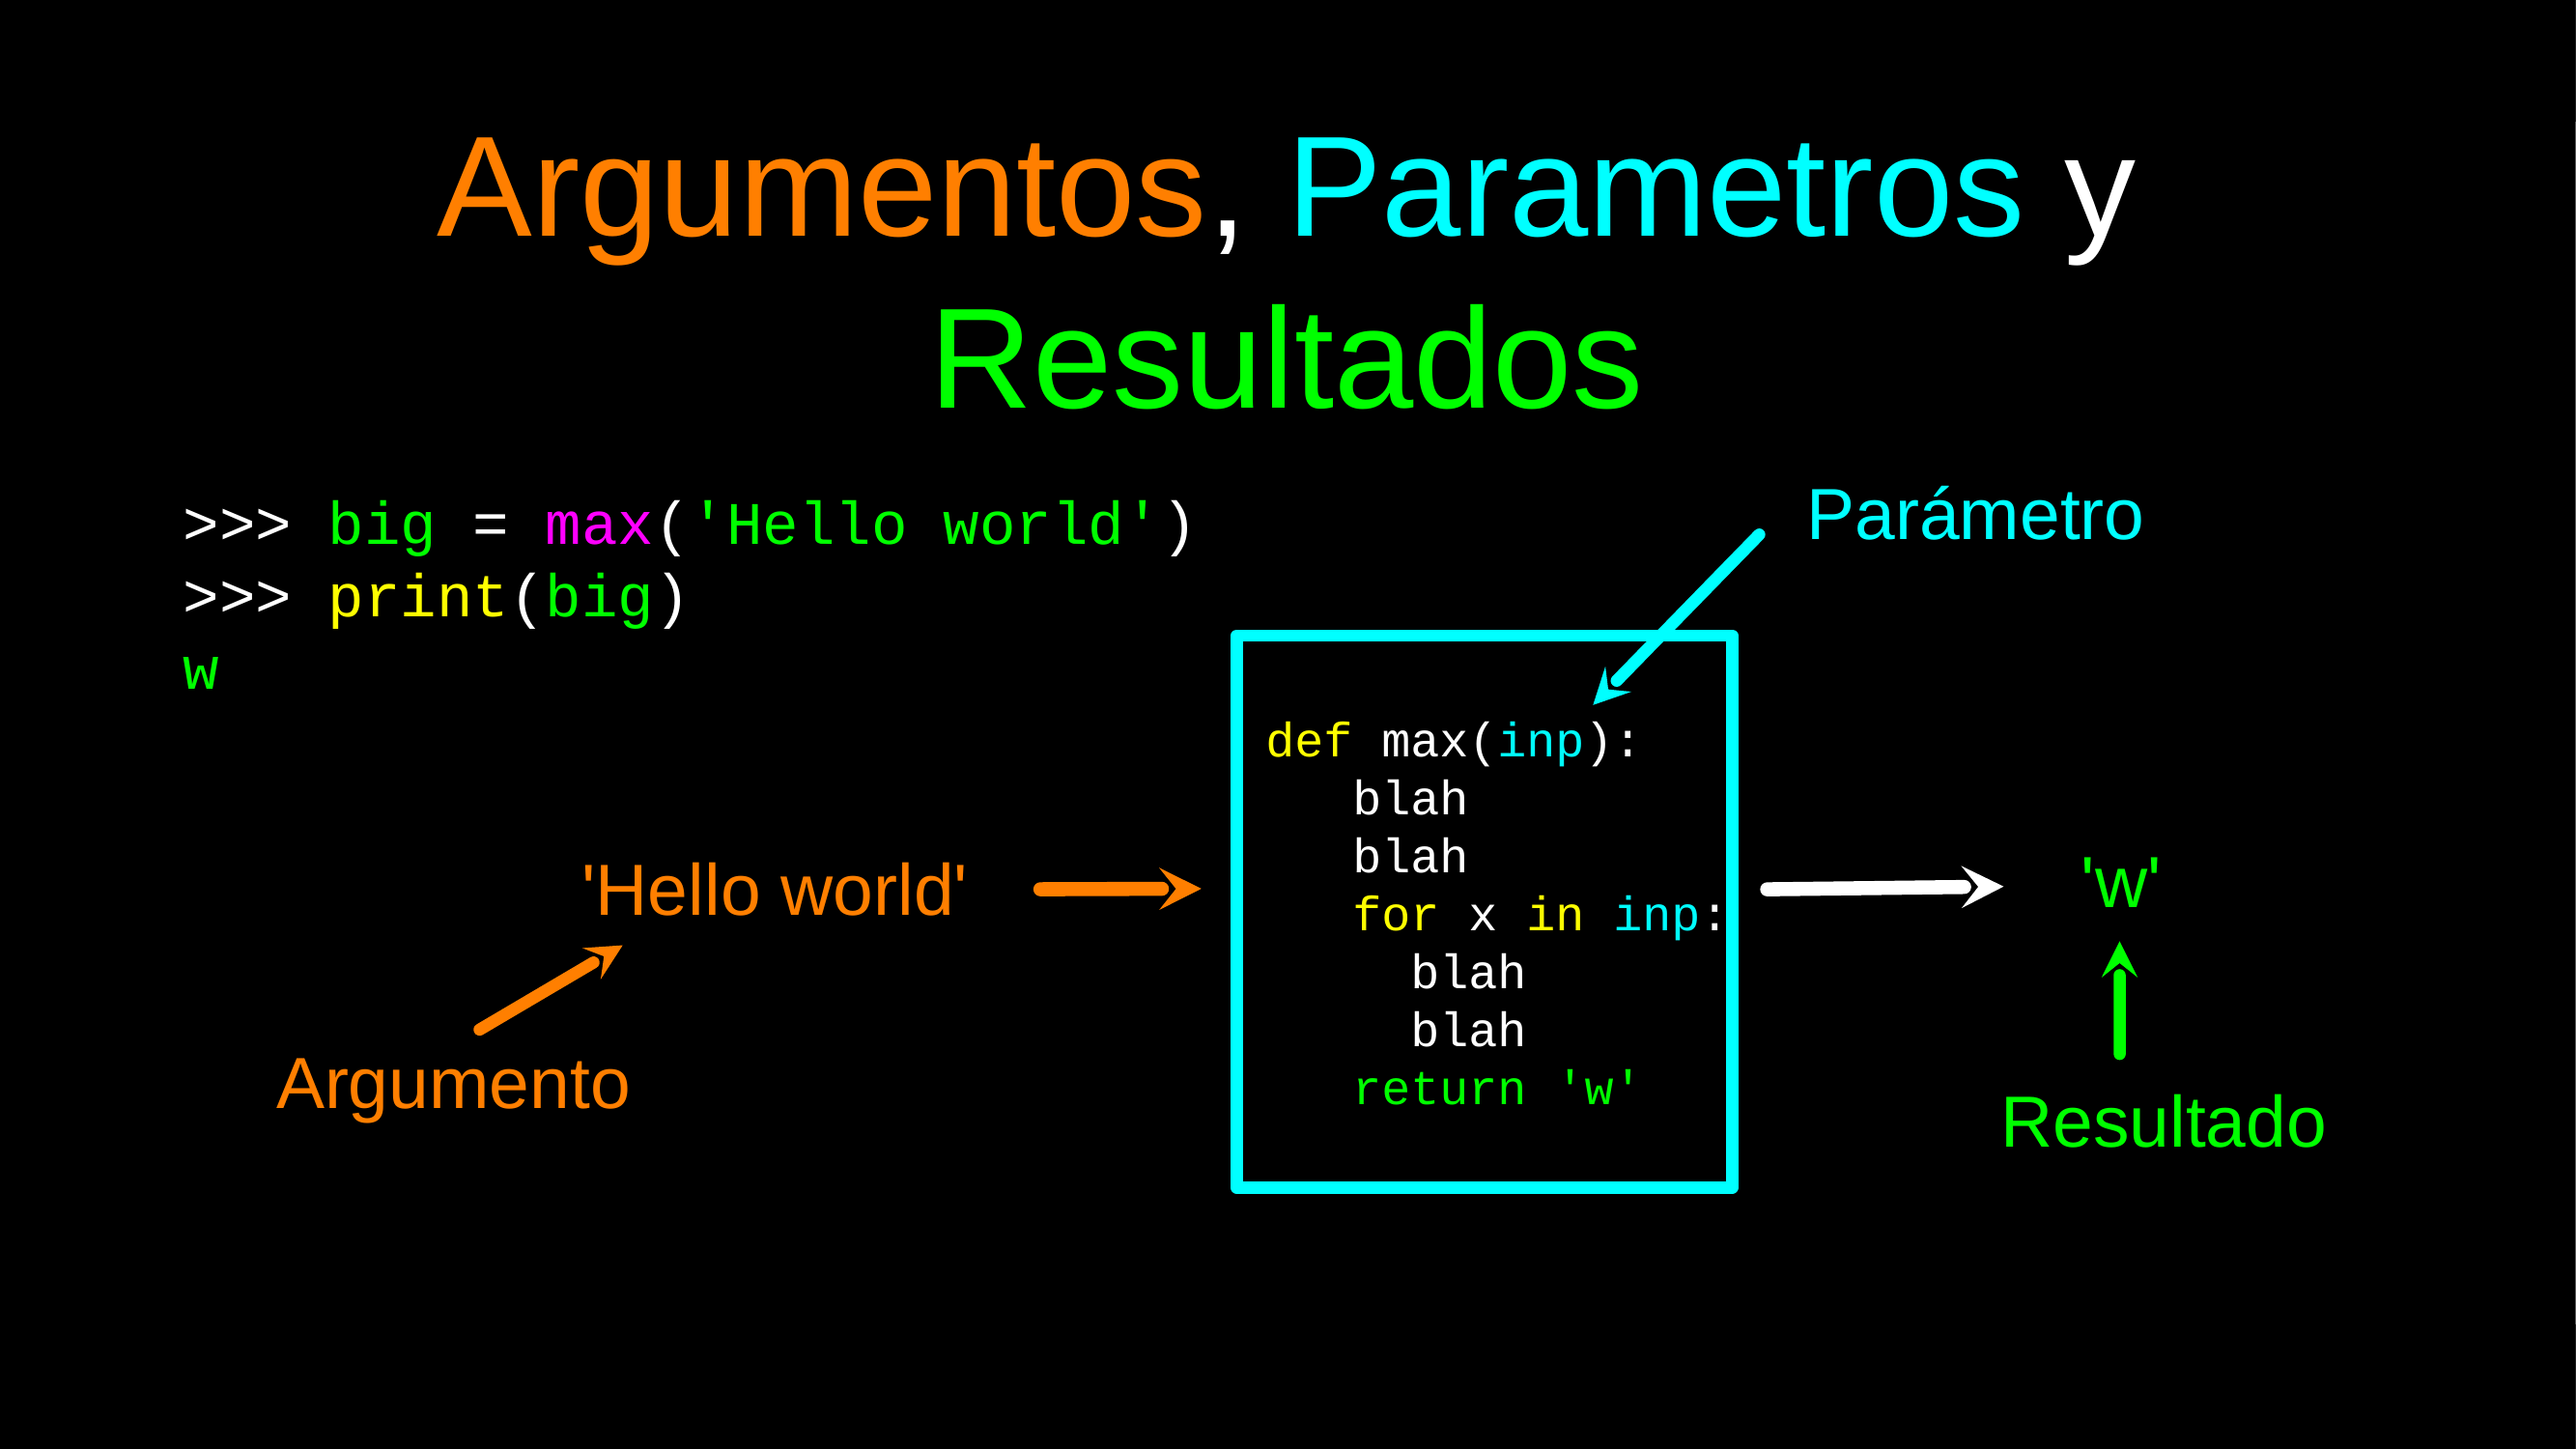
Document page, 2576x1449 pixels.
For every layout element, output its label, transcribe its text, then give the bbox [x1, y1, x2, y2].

text_box Argumento [269, 1030, 638, 1129]
text_box Resultado [1996, 1068, 2332, 1168]
text_box >>> big = max('Hello world') >>> print(big) w [183, 461, 1381, 724]
title Argumentos, Parametros y Resultados [183, 127, 2391, 403]
text_box 'Hello world' [559, 837, 1011, 936]
text_box def max(inp): blah blah for x in inp: blah blah return 'w' [1236, 635, 1733, 1188]
text_box 'w' [2070, 829, 2173, 928]
text_box Parámetro [1779, 461, 2173, 560]
